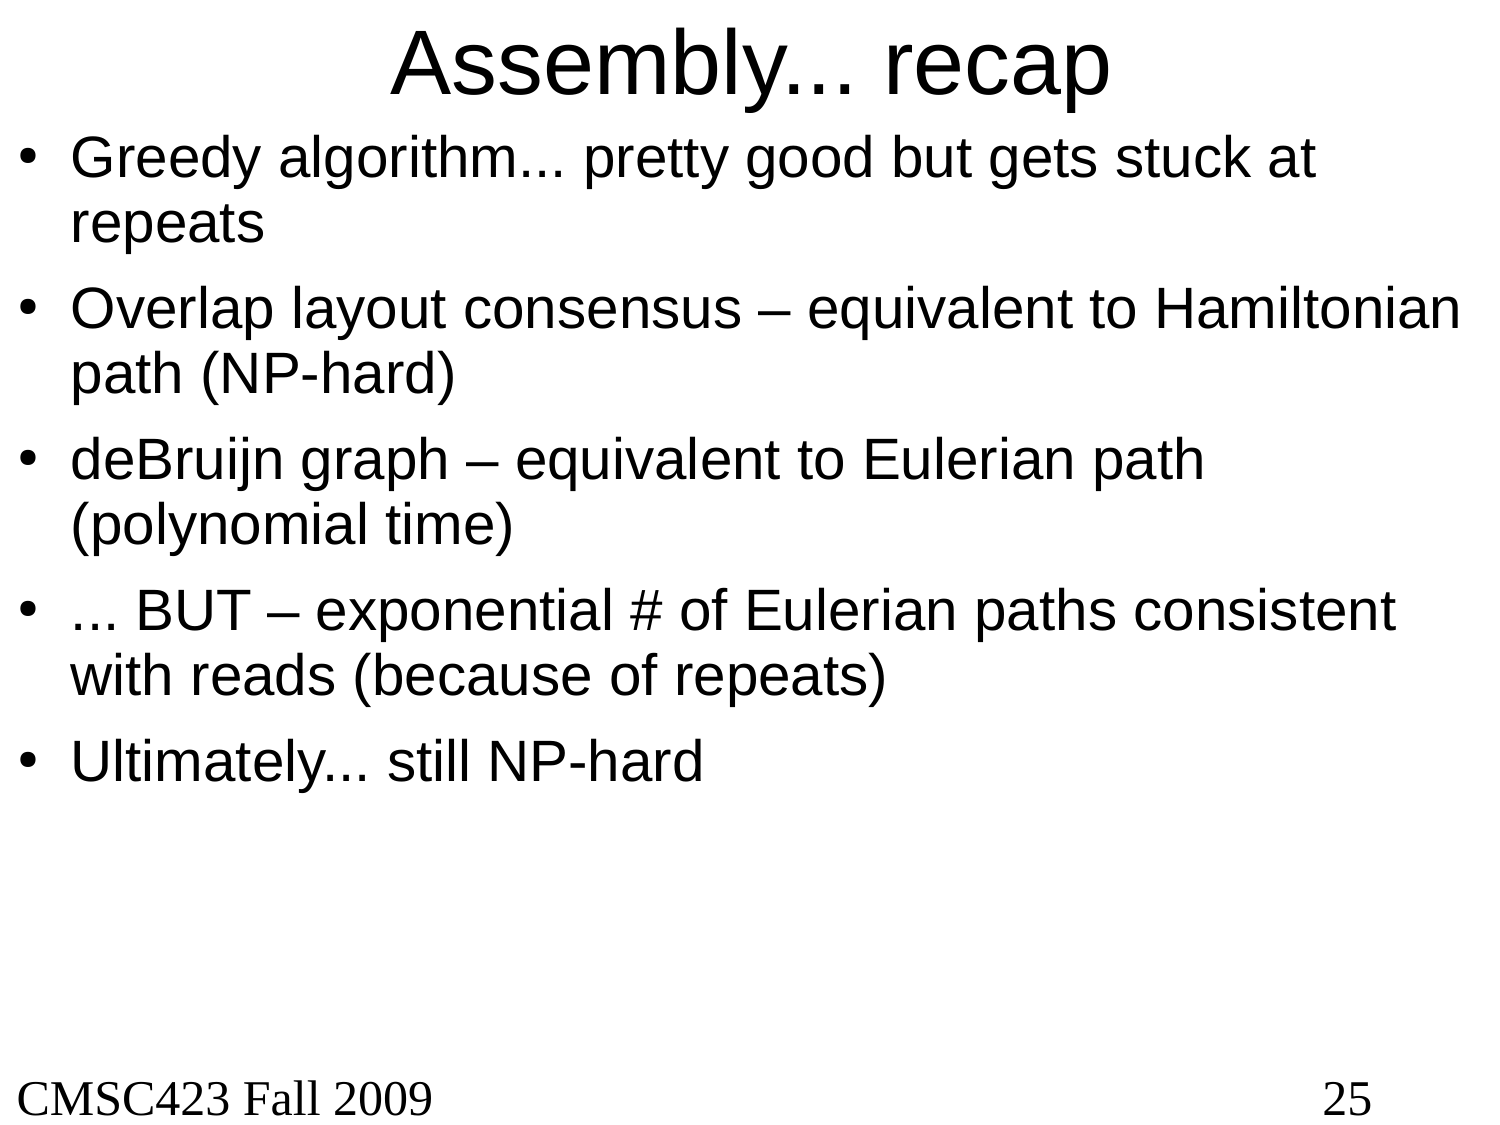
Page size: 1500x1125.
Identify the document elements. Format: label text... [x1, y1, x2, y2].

title Assembly... recap [19, 9, 1485, 116]
list Greedy algorithm... pretty good but gets stuck at repeats Overlap layout consensus – equivalent to Hamiltonian path (NP-hard) deBruijn graph – equivalent to Eulerian path (polynomial time) ... BUT – exponential # of Eulerian paths consistent with reads (because of repeats) Ultimately... still NP-hard [0, 124, 1497, 1111]
